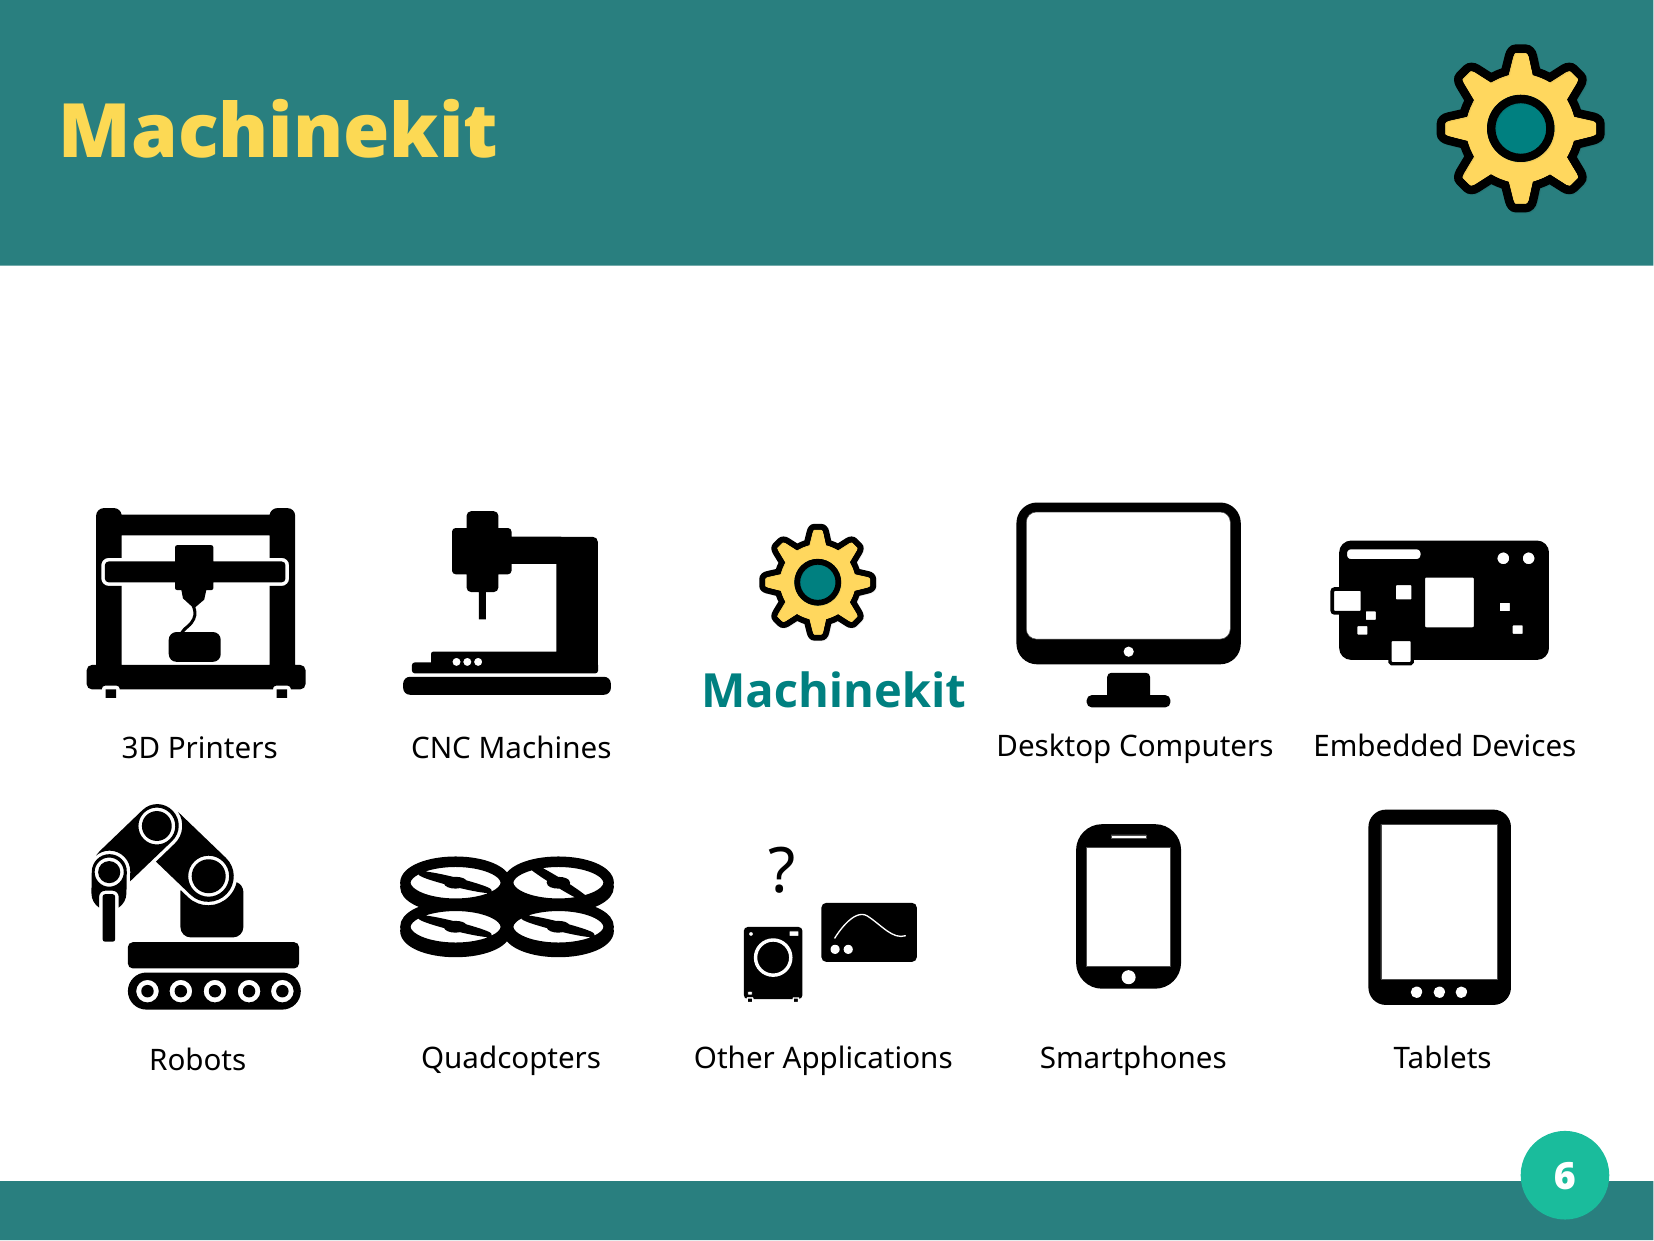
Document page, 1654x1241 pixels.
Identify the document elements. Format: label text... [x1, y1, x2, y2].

picture [36, 191, 1607, 1241]
title Machinekit [59, 49, 1595, 191]
